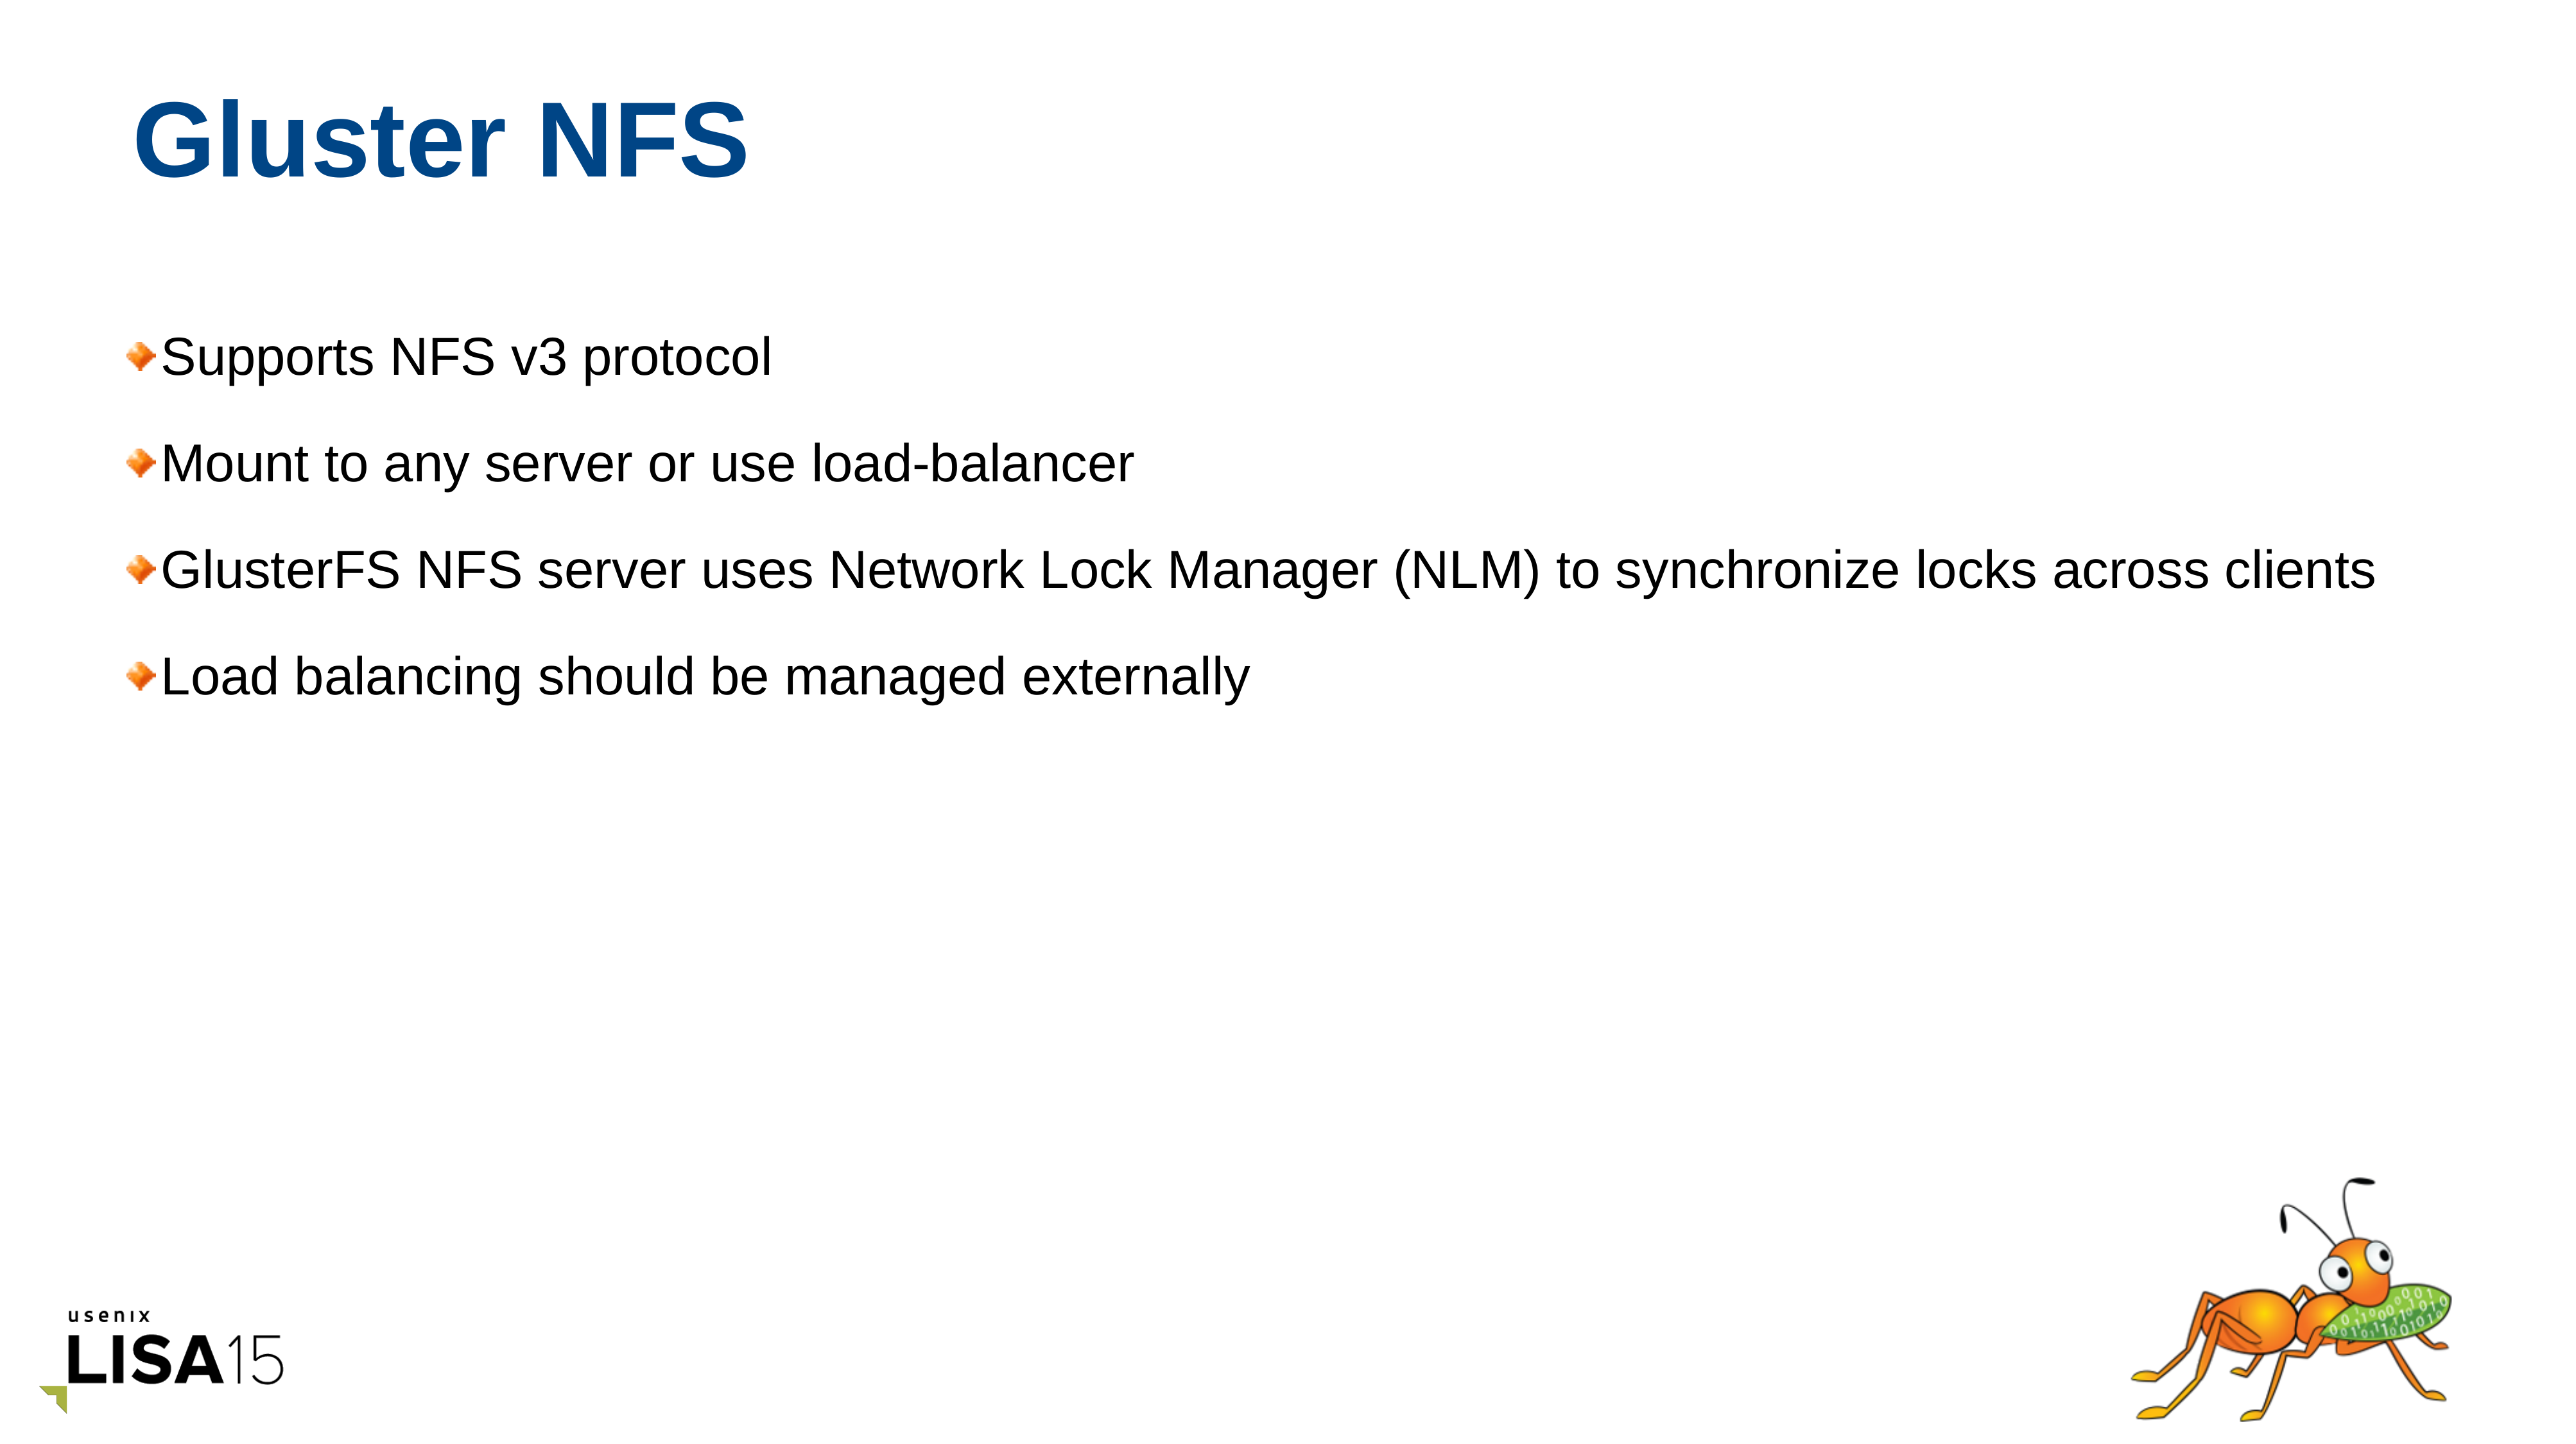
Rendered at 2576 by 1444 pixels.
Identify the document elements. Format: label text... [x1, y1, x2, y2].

title Gluster NFS [132, 19, 2446, 261]
picture [2127, 1175, 2456, 1425]
list Supports NFS v3 protocol Mount to any server or use load-balancer GlusterFS NFS server uses Network Lock Manager (NLM) to synchronize locks across clients Load balancing should be managed externally [116, 318, 2427, 1271]
picture [19, 1289, 299, 1427]
